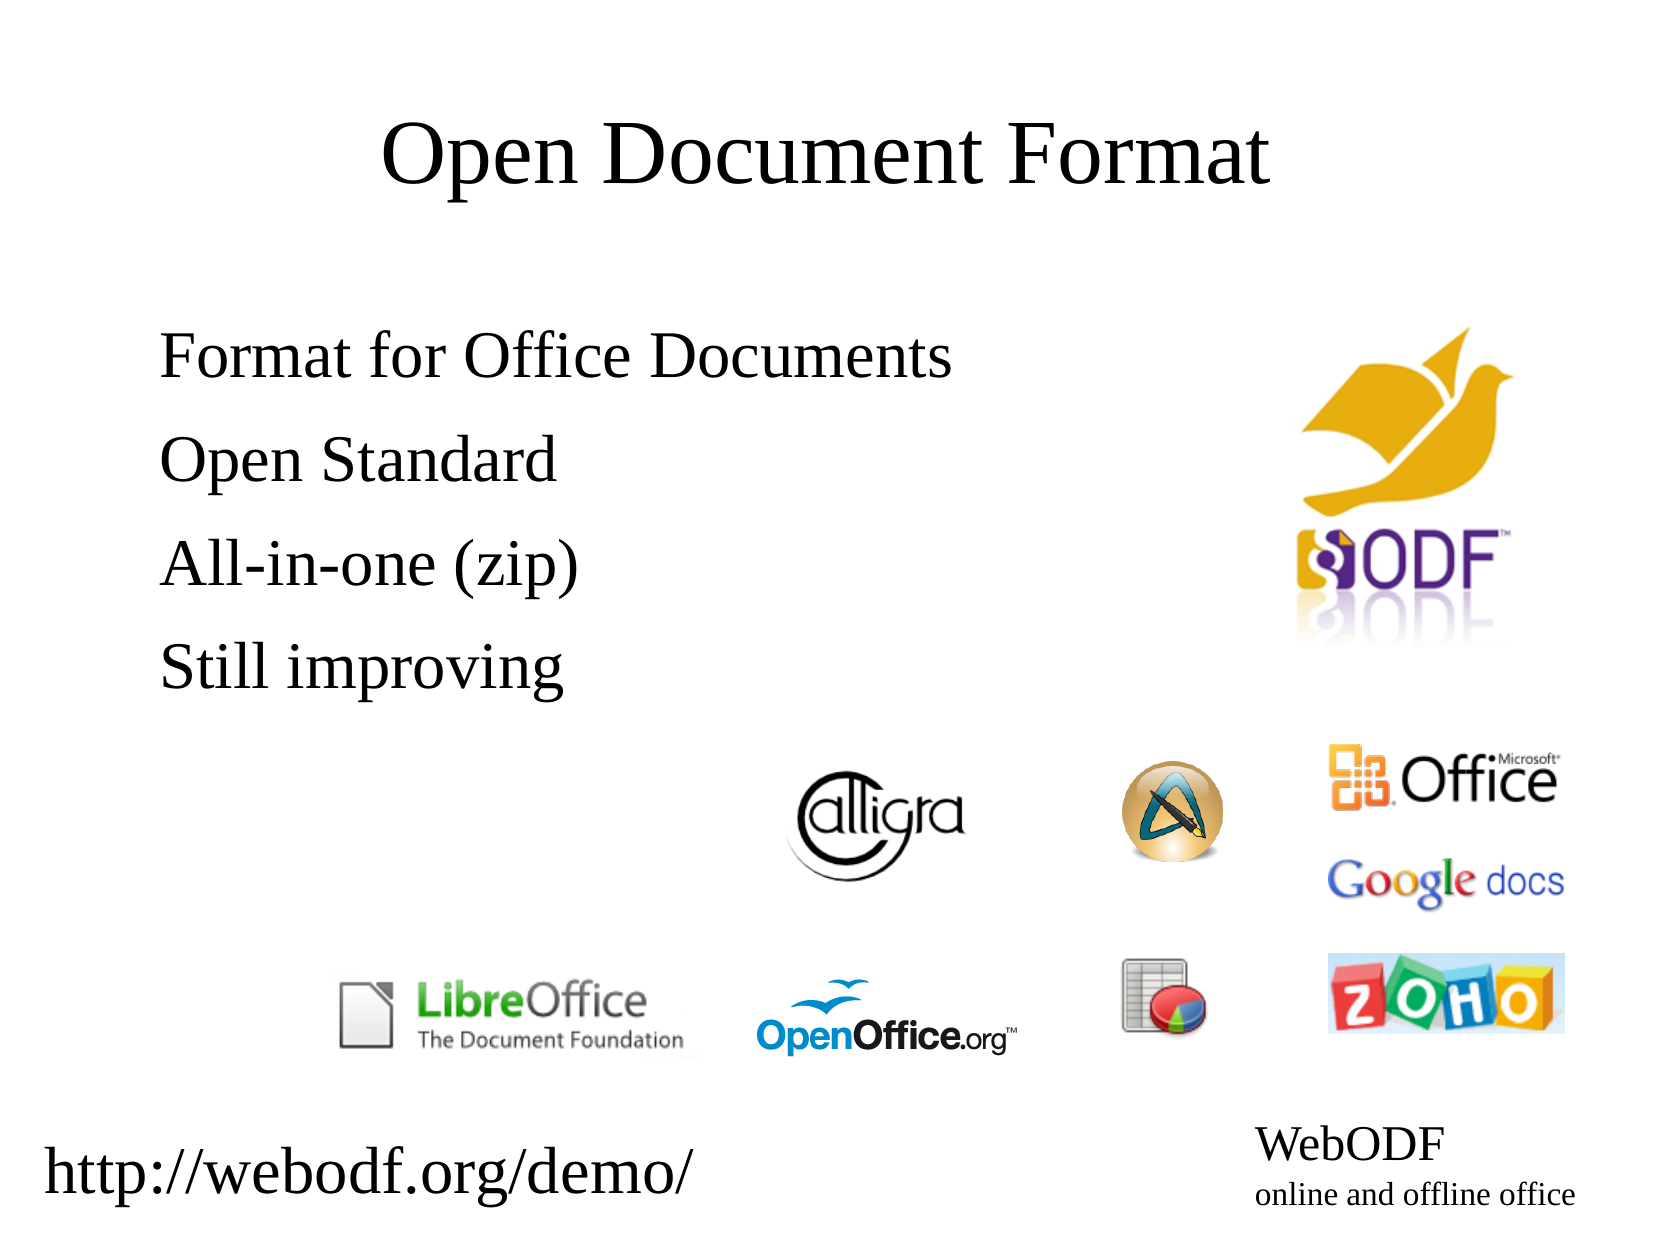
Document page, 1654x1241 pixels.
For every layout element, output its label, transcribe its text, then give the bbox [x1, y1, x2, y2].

picture [1119, 950, 1208, 1040]
picture [1269, 324, 1536, 717]
picture [330, 974, 700, 1059]
picture [1328, 858, 1565, 916]
picture [1122, 761, 1223, 862]
picture [750, 737, 1001, 916]
list Format for Office Documents Open Standard All-in-one (zip) Still improving [88, 318, 1577, 1123]
picture [1328, 953, 1565, 1034]
text_box WebODF online and offline office [1240, 1108, 1601, 1221]
text_box http://webodf.org/demo/ [29, 1126, 1240, 1216]
picture [1328, 743, 1565, 813]
title Open Document Format [82, 49, 1571, 257]
picture [738, 944, 1034, 1093]
